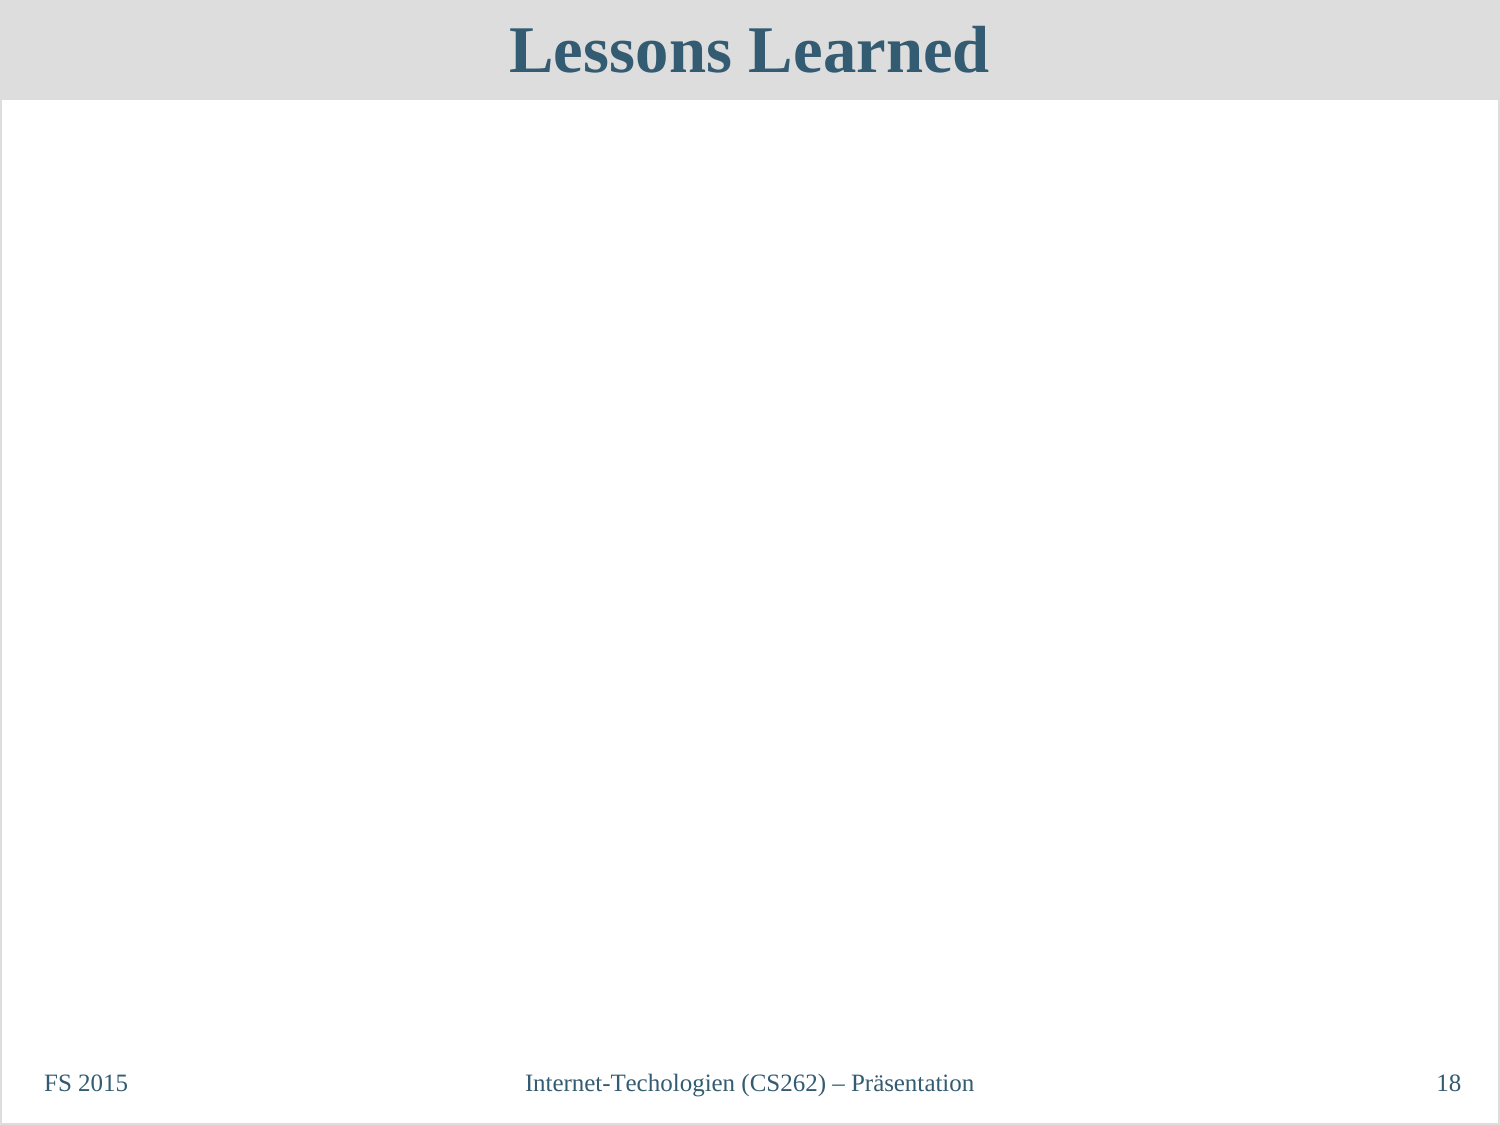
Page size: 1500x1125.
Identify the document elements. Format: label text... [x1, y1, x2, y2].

text_box Internet-Techologien (CS262) – Präsentation [300, 1058, 1201, 1107]
text_box FS 2015 [29, 1058, 195, 1097]
title Lessons Learned [0, 0, 1500, 100]
text_box <number> [1375, 1058, 1477, 1097]
